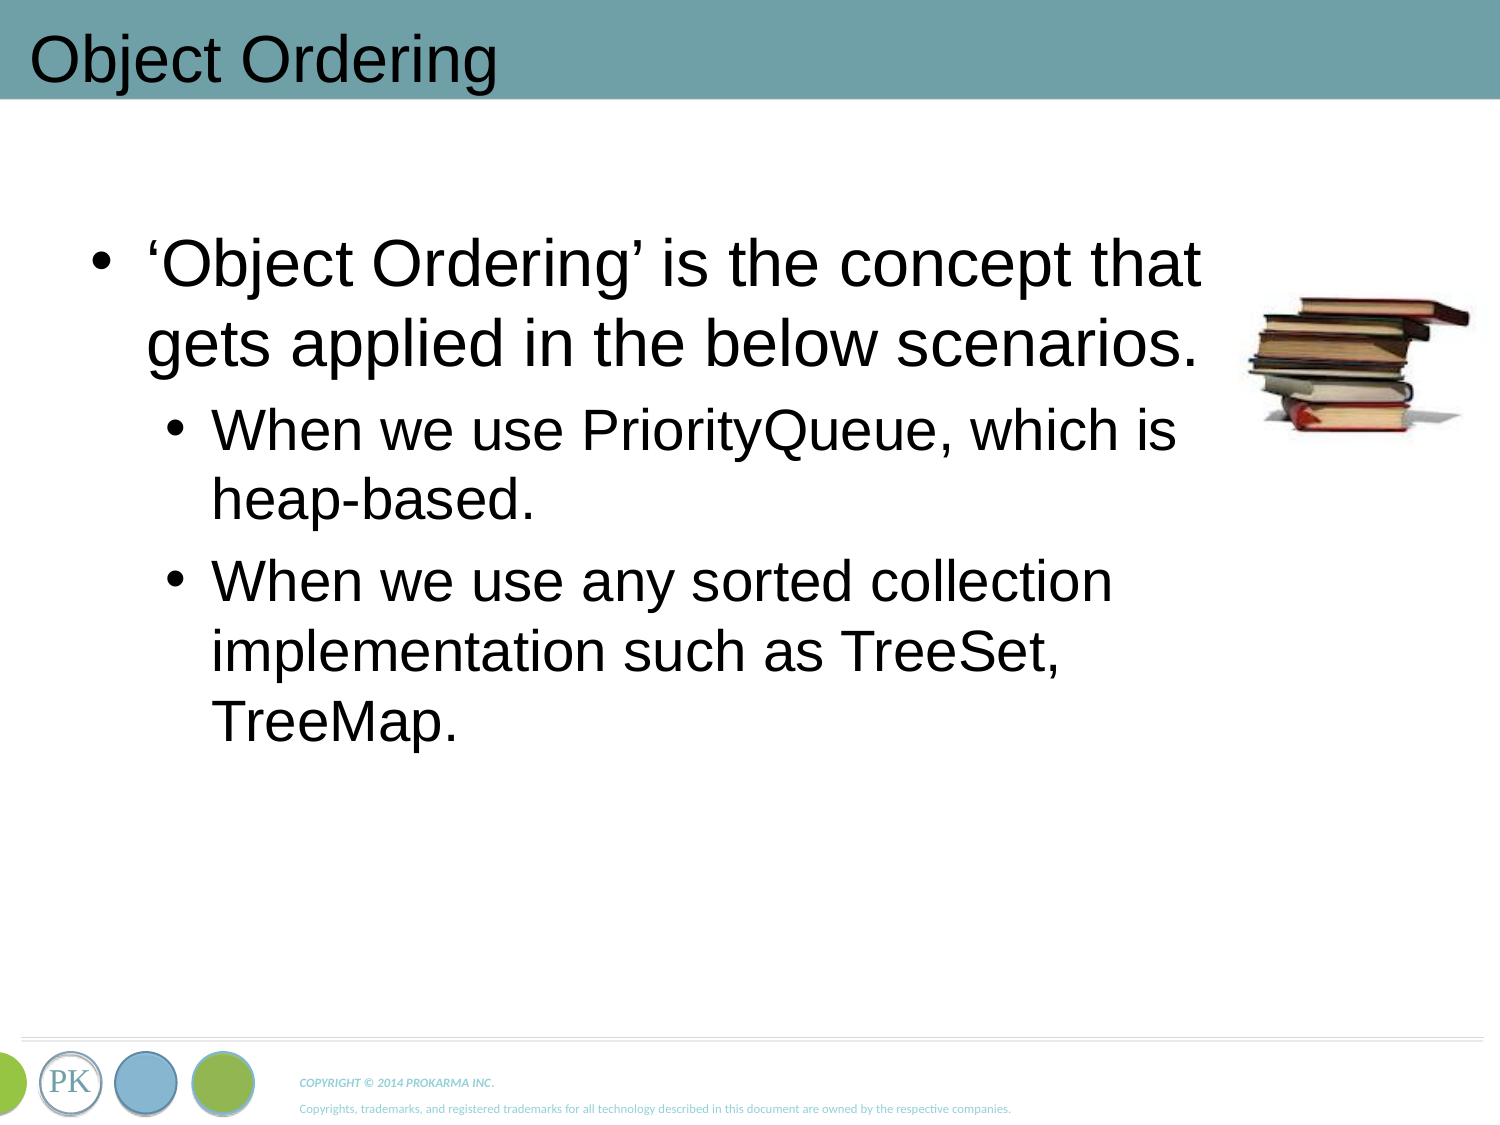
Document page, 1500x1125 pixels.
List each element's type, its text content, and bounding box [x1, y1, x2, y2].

text_box ‘Object Ordering’ is the concept that gets applied in the below scenarios. When we use PriorityQueue, which is heap-based. When we use any sorted collection implementation such as TreeSet, TreeMap. [75, 212, 1250, 850]
text_box [1250, 243, 1500, 465]
text_box Object Ordering [15, 15, 1441, 105]
